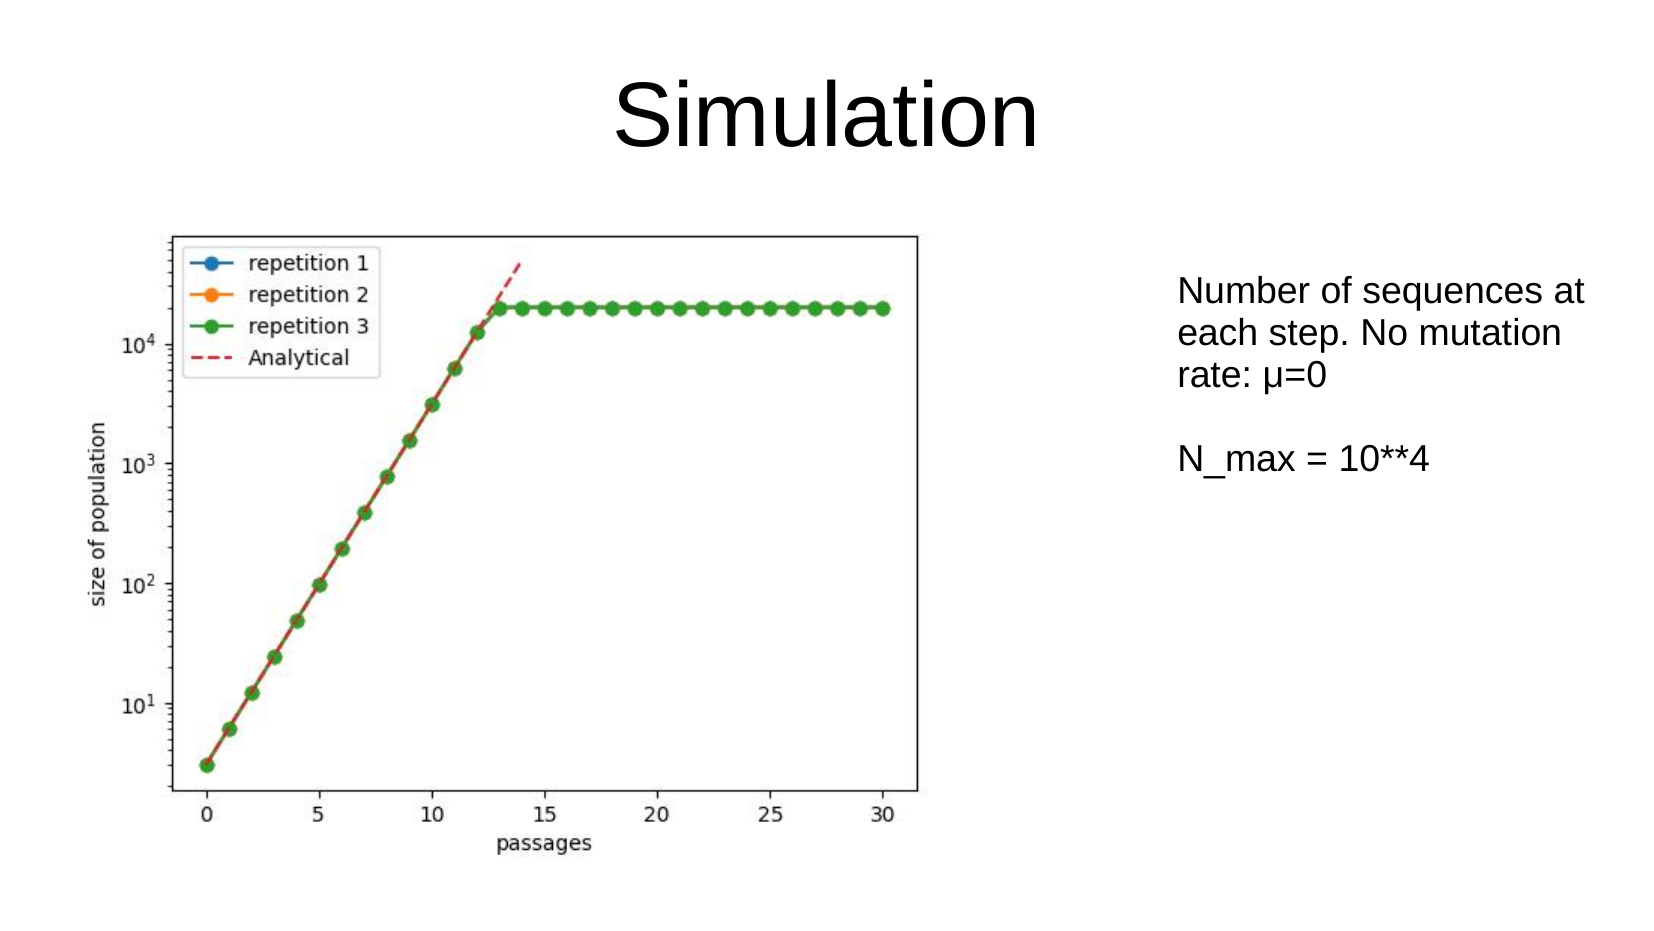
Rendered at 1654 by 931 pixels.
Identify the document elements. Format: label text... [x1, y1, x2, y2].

title Simulation [82, 37, 1571, 193]
picture [52, 149, 1013, 870]
text_box Number of sequences at each step. No mutation rate: μ=0 N_max = 10**4 [1162, 262, 1613, 488]
